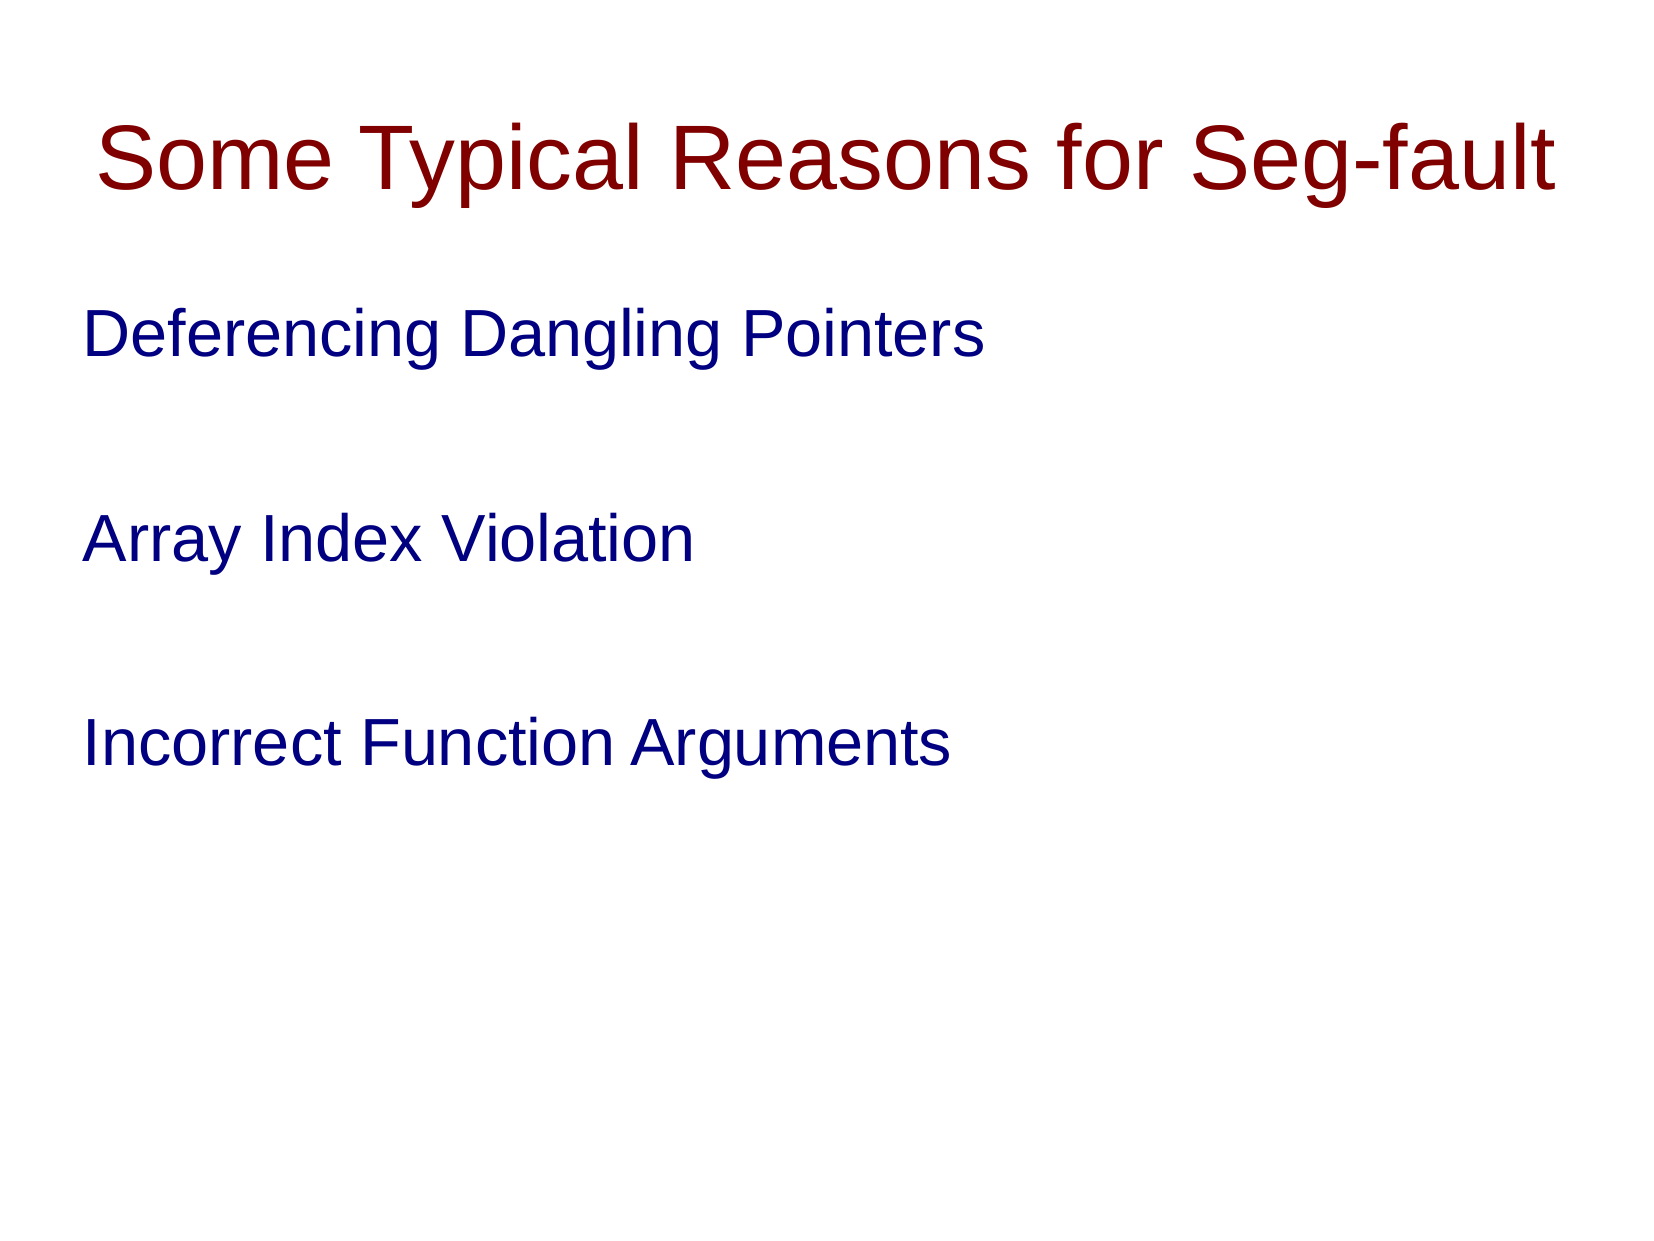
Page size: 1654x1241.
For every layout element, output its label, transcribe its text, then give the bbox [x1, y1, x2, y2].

title Some Typical Reasons for Seg-fault [82, 49, 1571, 257]
list Deferencing Dangling Pointers Array Index Violation Incorrect Function Arguments [82, 290, 1571, 1109]
